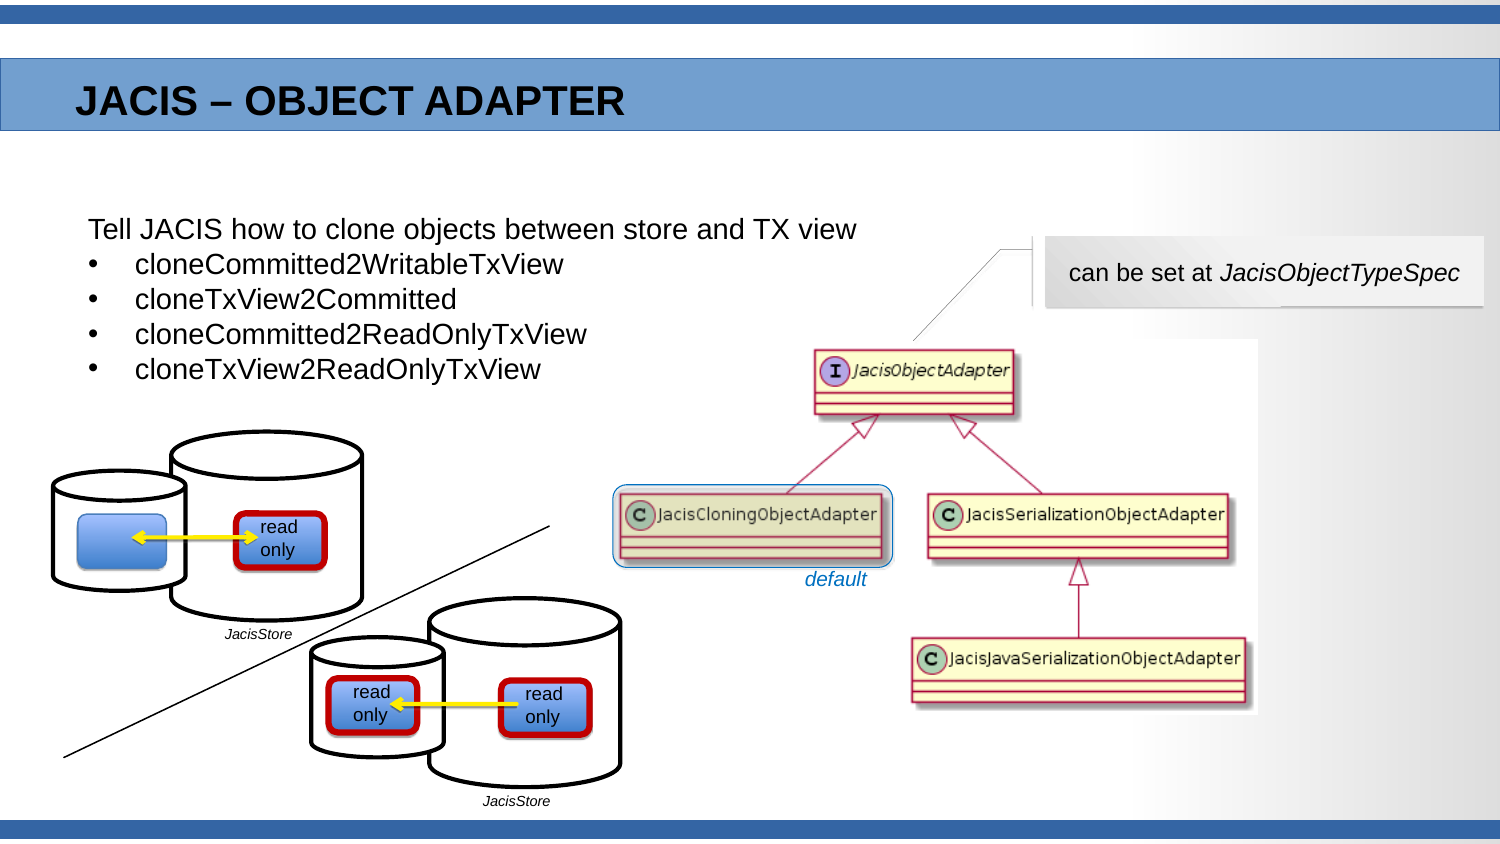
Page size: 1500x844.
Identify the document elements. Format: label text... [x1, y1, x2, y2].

title JACIS – Object type specification [53, 470, 186, 501]
text_box [53, 456, 363, 618]
text_box JacisStore [464, 784, 569, 817]
text_box read only [338, 672, 433, 733]
text_box [612, 484, 893, 568]
title JACIS – Object type specification [311, 637, 444, 668]
title JACIS – Object type specification [429, 598, 621, 646]
text_box can be set at JacisObjectTypeSpec [1045, 236, 1484, 306]
text_box JacisStore [206, 617, 311, 651]
title JACIS – Object type specification [171, 431, 363, 479]
title JACIS – OBJECT Adapter [63, 52, 1199, 151]
picture [612, 339, 1258, 715]
text_box default [789, 558, 893, 599]
text_box read only [510, 674, 606, 735]
text_box read only [245, 507, 341, 568]
text_box Tell JACIS how to clone objects between store and TX view cloneCommitted2WritableTxView cloneTxView2Committed cloneCommitted2ReadOnlyTxView cloneTxView2ReadOnlyTxView [73, 203, 960, 393]
text_box [311, 623, 621, 785]
